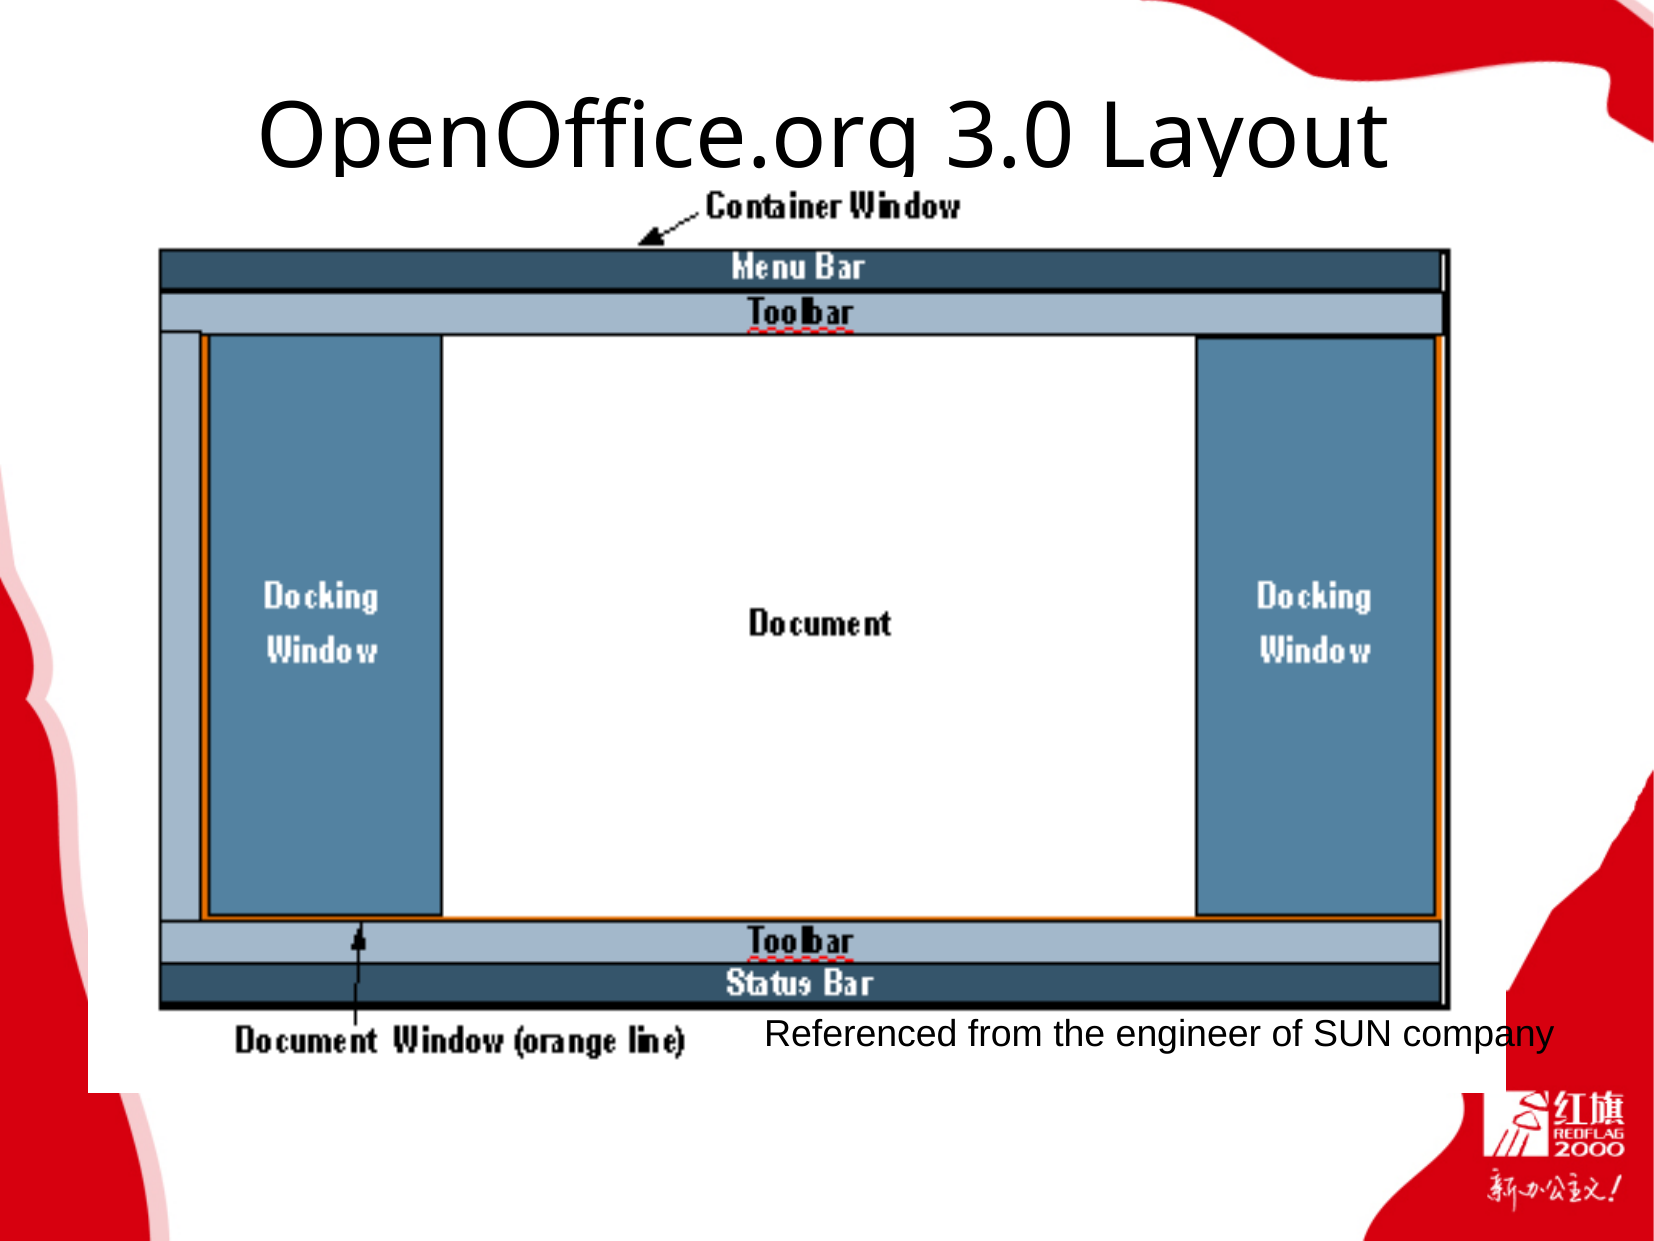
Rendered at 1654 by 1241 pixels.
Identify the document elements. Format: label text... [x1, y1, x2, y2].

title OpenOffice.org 3.0 Layout [82, 56, 1565, 206]
text_box [82, 206, 1571, 1102]
picture [0, 0, 1654, 1241]
